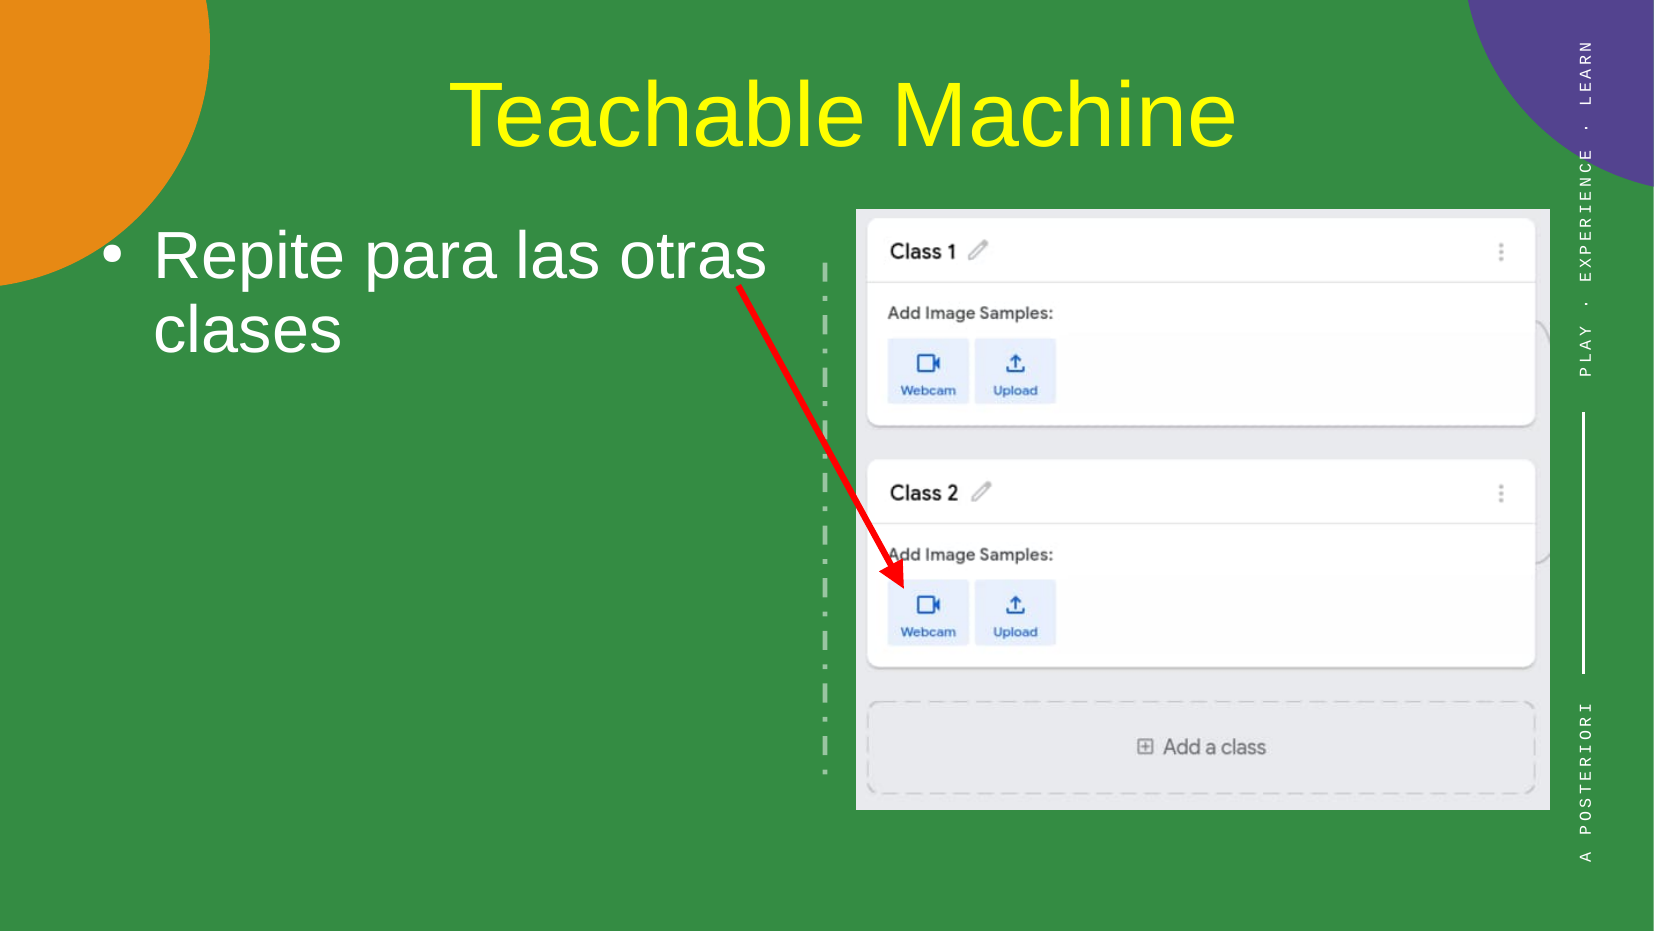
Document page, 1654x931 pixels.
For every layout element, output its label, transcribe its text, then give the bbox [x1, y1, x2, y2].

picture [856, 209, 1550, 810]
list Repite para las otras clases [82, 217, 788, 758]
title Teachable Machine [187, 37, 1501, 193]
